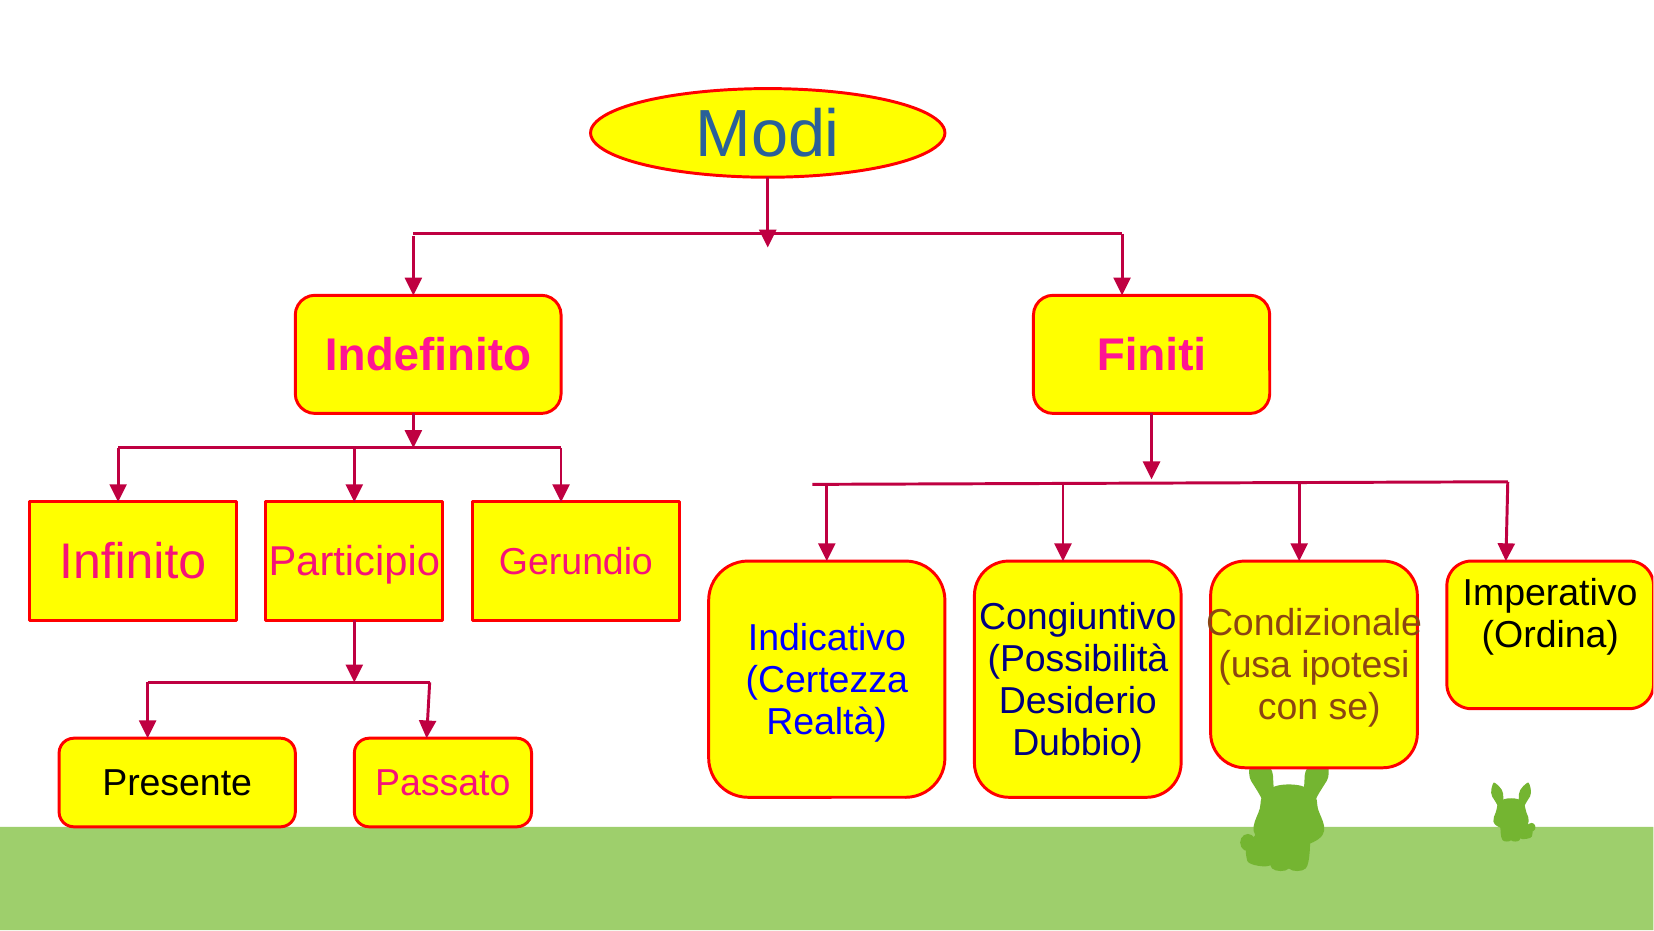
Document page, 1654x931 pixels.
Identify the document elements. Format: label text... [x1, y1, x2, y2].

text_box Infinito [30, 502, 236, 620]
text_box Presente [59, 738, 296, 827]
text_box Indefinito [295, 295, 562, 414]
text_box Indicativo (Certezza Realtà) [708, 561, 945, 798]
text_box Congiuntivo (Possibilità Desiderio Dubbio) [974, 561, 1182, 798]
text_box Modi [590, 88, 945, 178]
text_box Participio [265, 501, 443, 621]
text_box Finiti [1033, 295, 1270, 414]
text_box Condizionale (usa ipotesi con se) [1210, 561, 1418, 768]
text_box Passato [354, 738, 532, 827]
text_box Imperativo (Ordina) [1446, 561, 1654, 709]
text_box Gerundio [472, 502, 679, 620]
